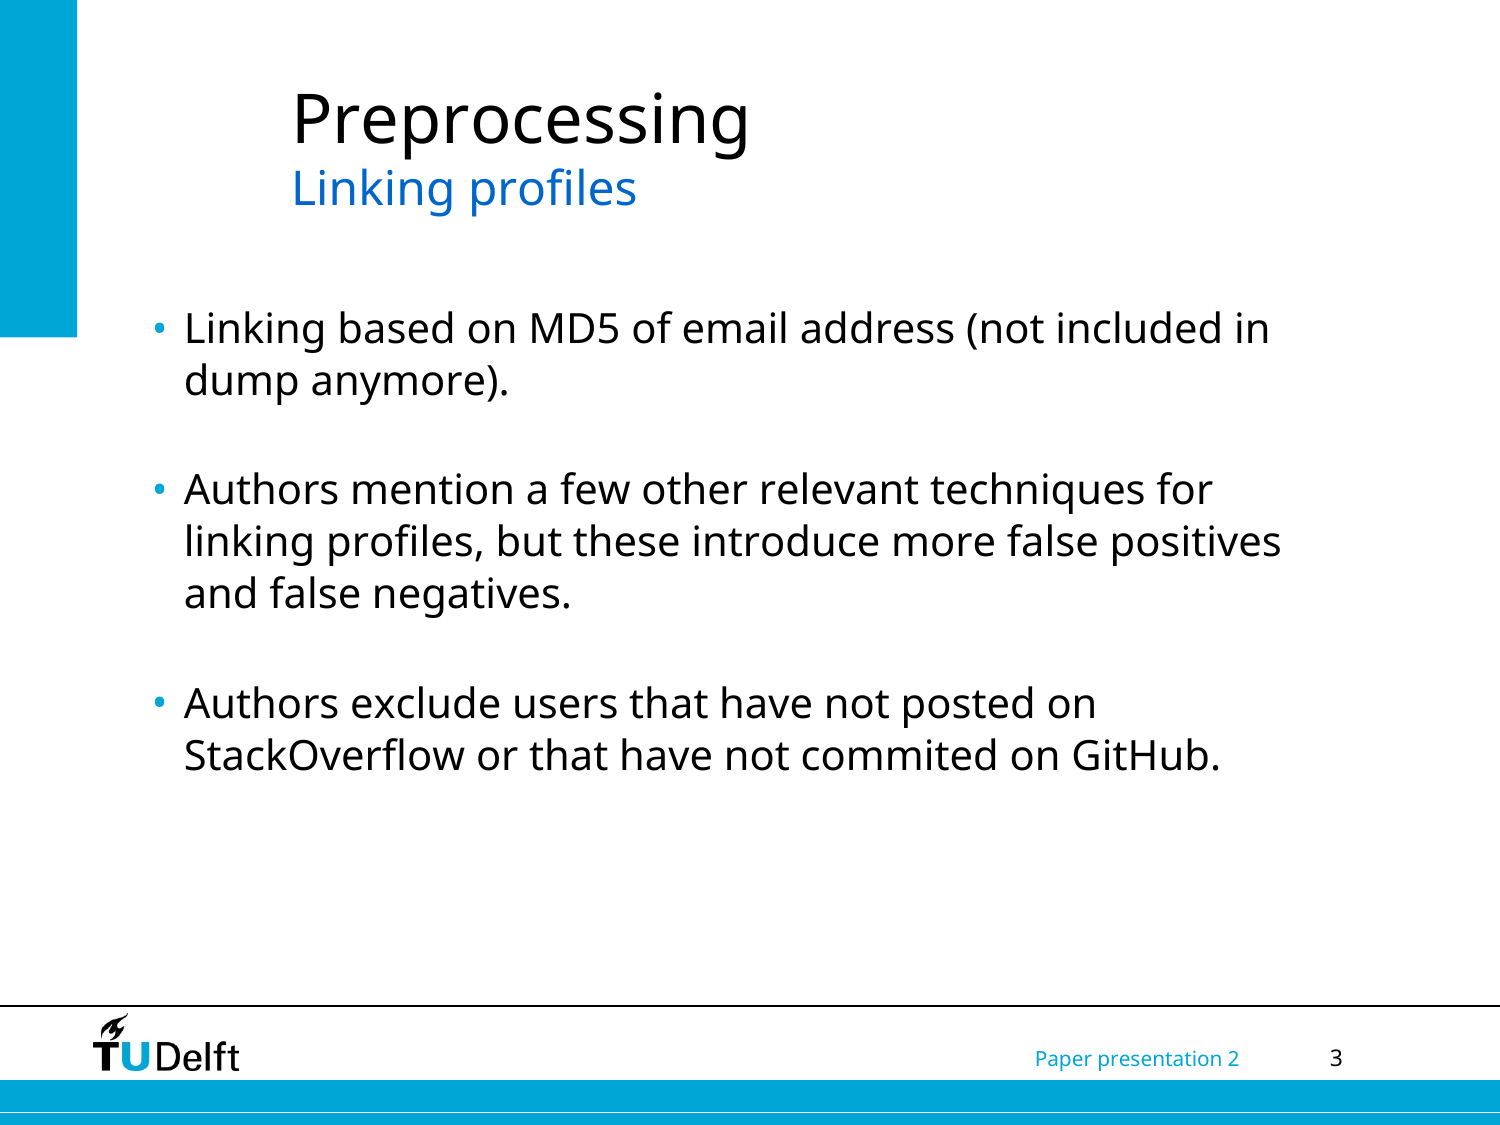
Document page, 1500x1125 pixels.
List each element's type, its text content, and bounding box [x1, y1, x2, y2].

picture [93, 1013, 239, 1071]
title Preprocessing Linking profiles [150, 74, 1326, 280]
list Linking based on MD5 of email address (not included in dump anymore). Authors mention a few other relevant techniques for linking profiles, but these introduce more false positives and false negatives. Authors exclude users that have not posted on StackOverflow or that have not commited on GitHub. [151, 299, 1323, 953]
